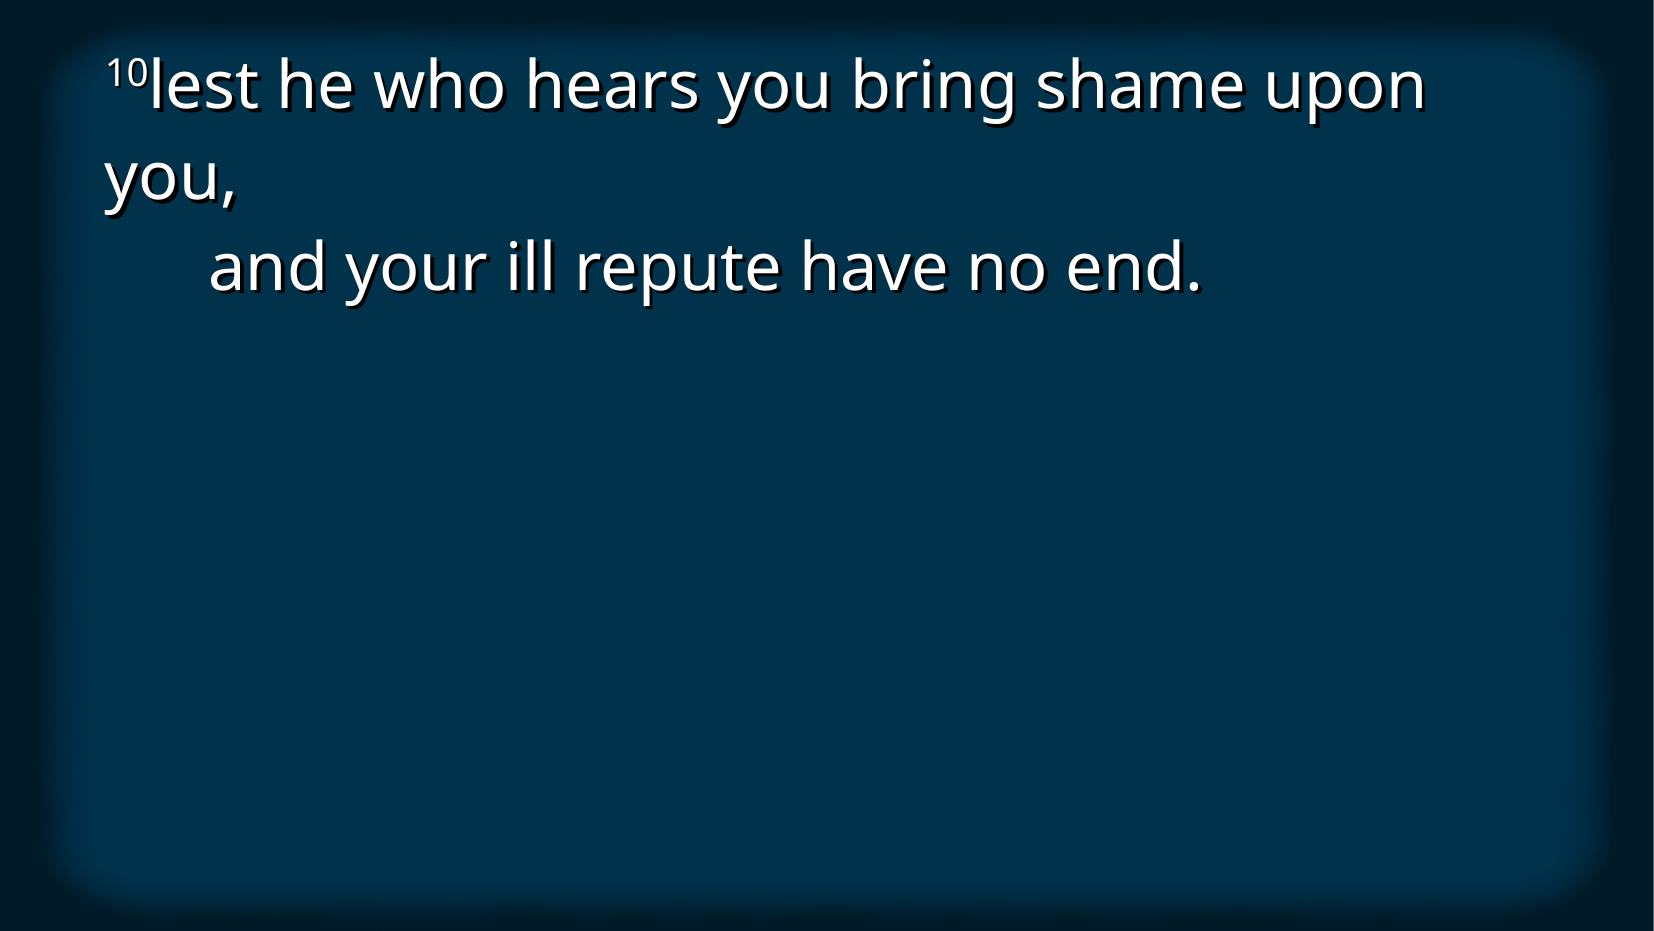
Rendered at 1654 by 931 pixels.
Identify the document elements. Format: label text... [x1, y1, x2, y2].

picture [0, 0, 1654, 931]
text_box 10lest he who hears you bring shame upon you, and your ill repute have no end. [90, 30, 1561, 223]
